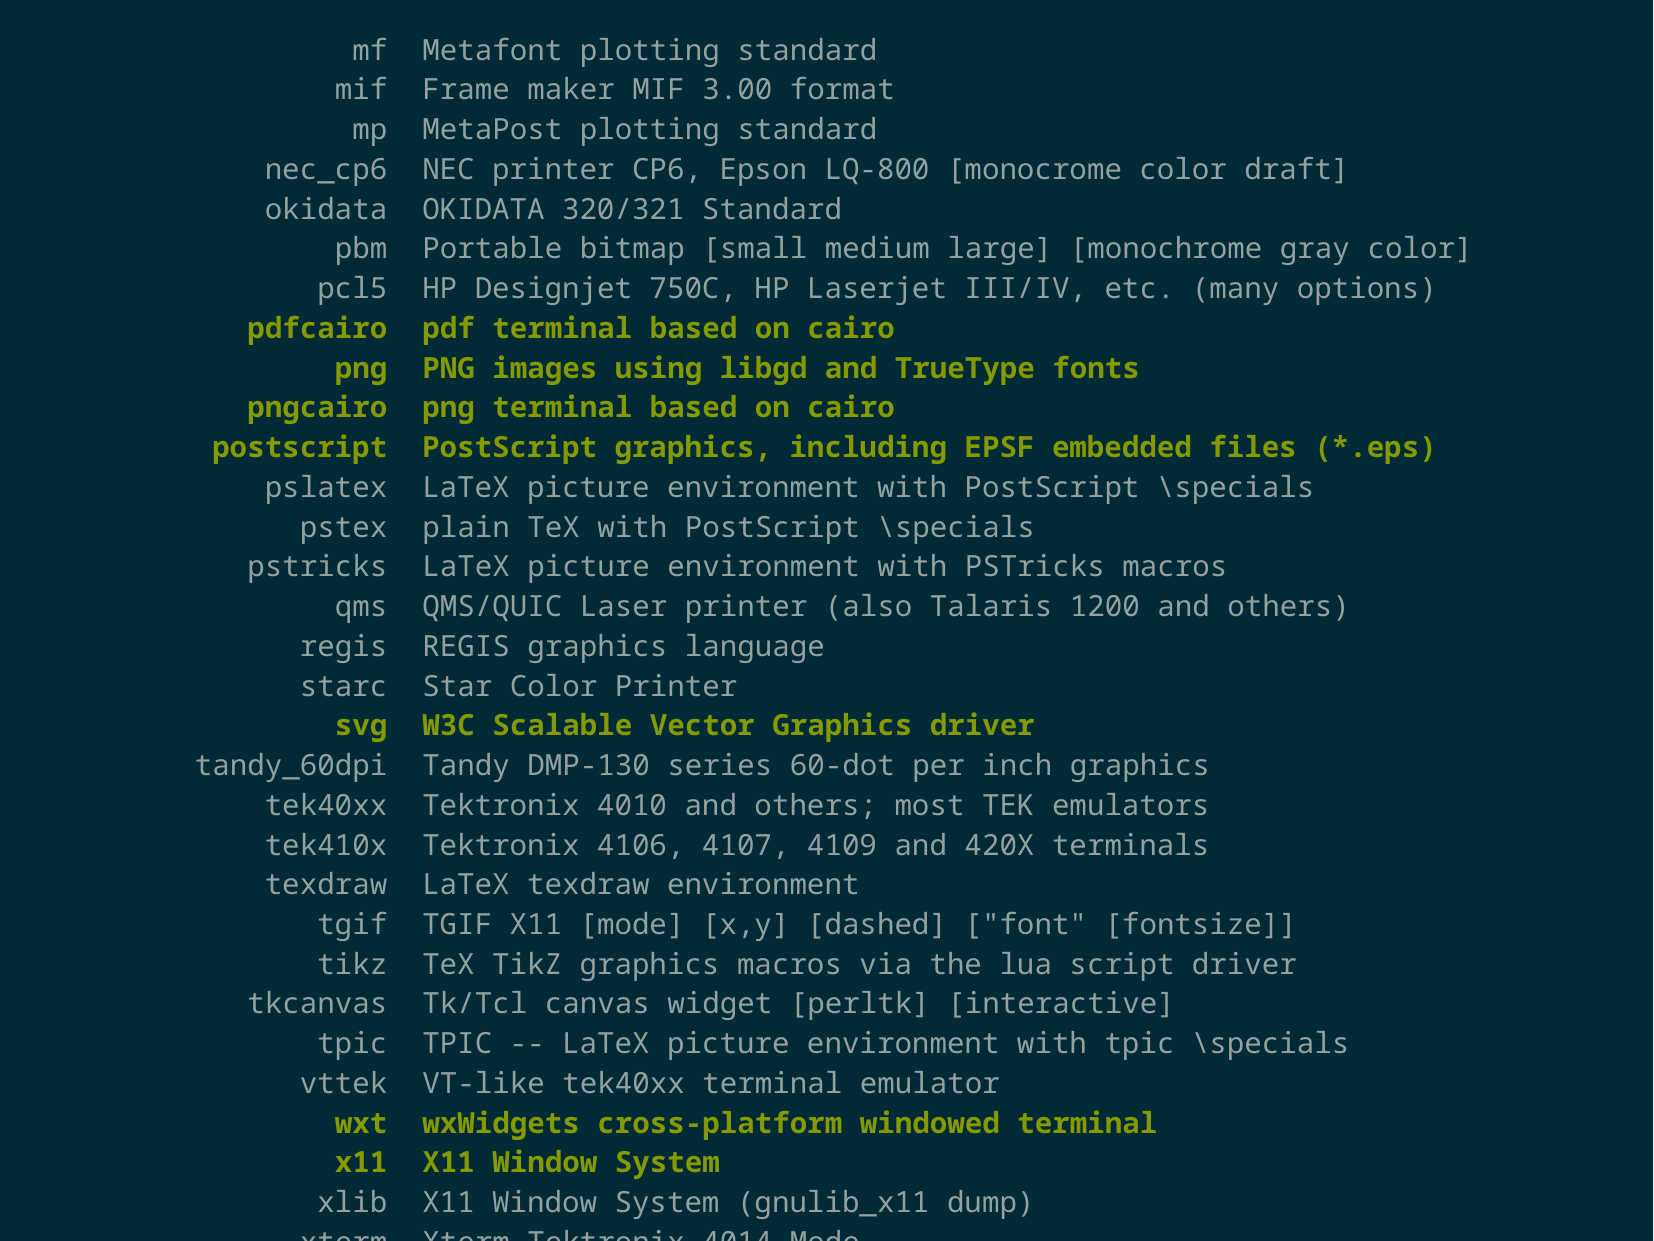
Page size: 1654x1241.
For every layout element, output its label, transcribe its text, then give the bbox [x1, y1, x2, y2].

text_box mf Metafont plotting standard mif Frame maker MIF 3.00 format mp MetaPost plotting standard nec_cp6 NEC printer CP6, Epson LQ-800 [monocrome color draft] okidata OKIDATA 320/321 Standard pbm Portable bitmap [small medium large] [monochrome gray color] pcl5 HP Designjet 750C, HP Laserjet III/IV, etc. (many options) pdfcairo pdf terminal based on cairo png PNG images using libgd and TrueType fonts pngcairo png terminal based on cairo postscript PostScript graphics, including EPSF embedded files (*.eps) pslatex LaTeX picture environment with PostScript \specials pstex plain TeX with PostScript \specials pstricks LaTeX picture environment with PSTricks macros qms QMS/QUIC Laser printer (also Talaris 1200 and others) regis REGIS graphics language starc Star Color Printer svg W3C Scalable Vector Graphics driver tandy_60dpi Tandy DMP-130 series 60-dot per inch graphics tek40xx Tektronix 4010 and others; most TEK emulators tek410x Tektronix 4106, 4107, 4109 and 420X terminals texdraw LaTeX texdraw environment tgif TGIF X11 [mode] [x,y] [dashed] ["font" [fontsize]] tikz TeX TikZ graphics macros via the lua script driver tkcanvas Tk/Tcl canvas widget [perltk] [interactive] tpic TPIC -- LaTeX picture environment with tpic \specials vttek VT-like tek40xx terminal emulator wxt wxWidgets cross-platform windowed terminal x11 X11 Window System xlib X11 Window System (gnulib_x11 dump) xterm Xterm Tektronix 4014 Mode [75, 21, 1579, 1006]
